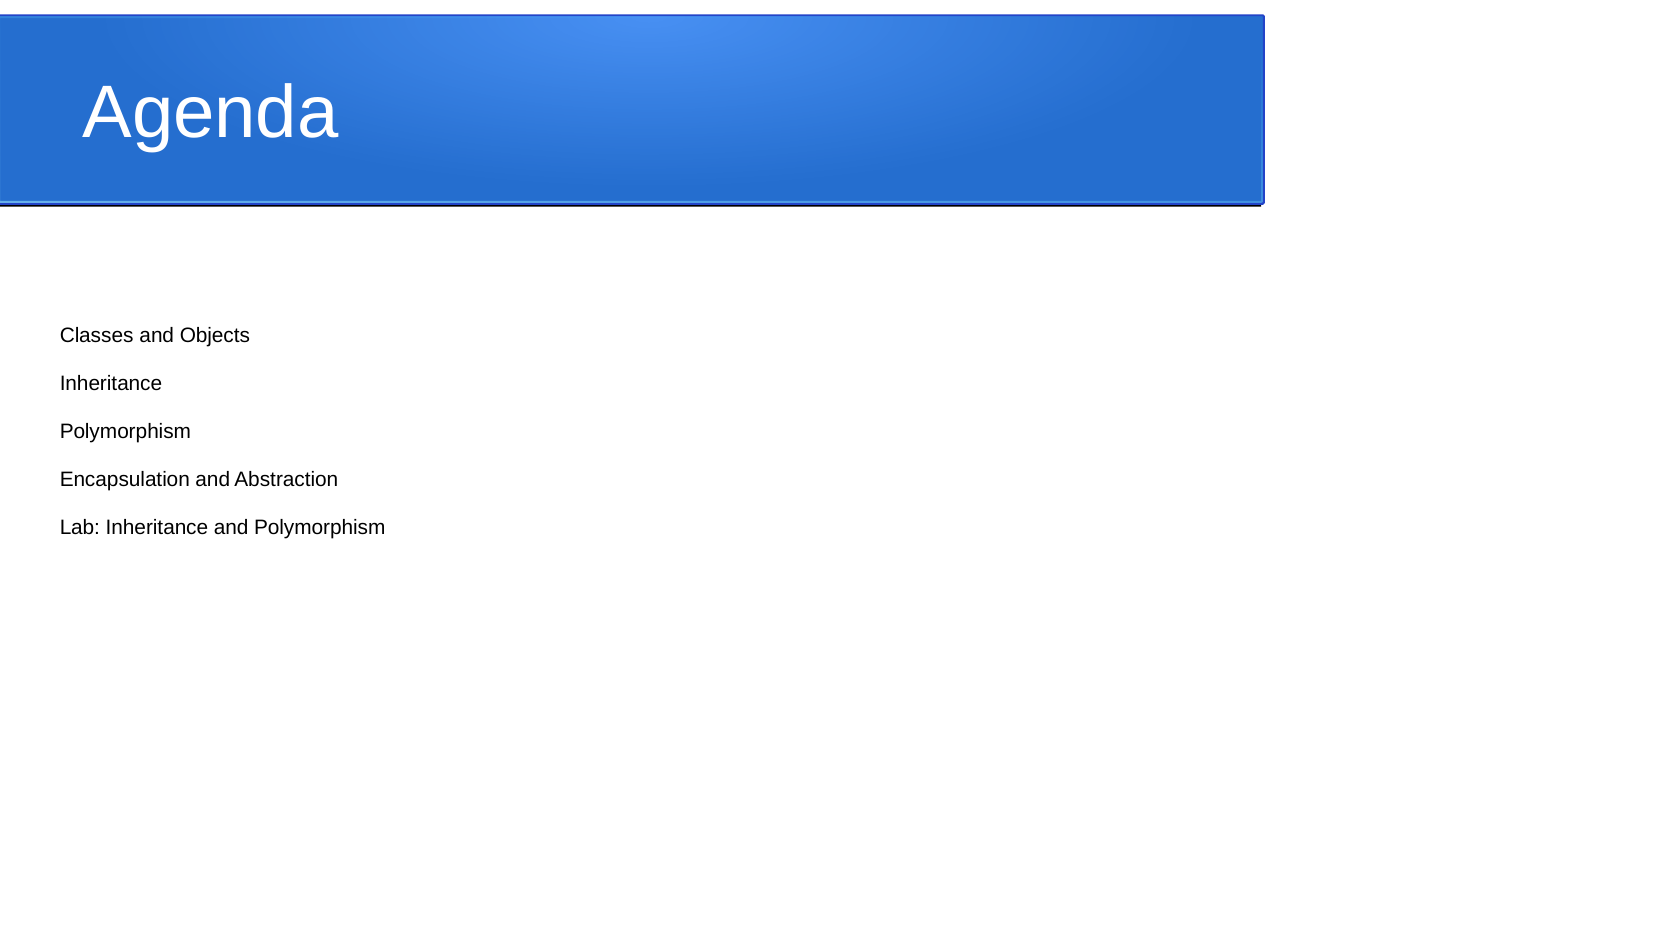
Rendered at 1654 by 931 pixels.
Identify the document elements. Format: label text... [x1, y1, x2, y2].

title Agenda [82, 35, 1235, 189]
text_box Classes and Objects Inheritance Polymorphism Encapsulation and Abstraction Lab: Inheritance and Polymorphism [45, 316, 1008, 766]
